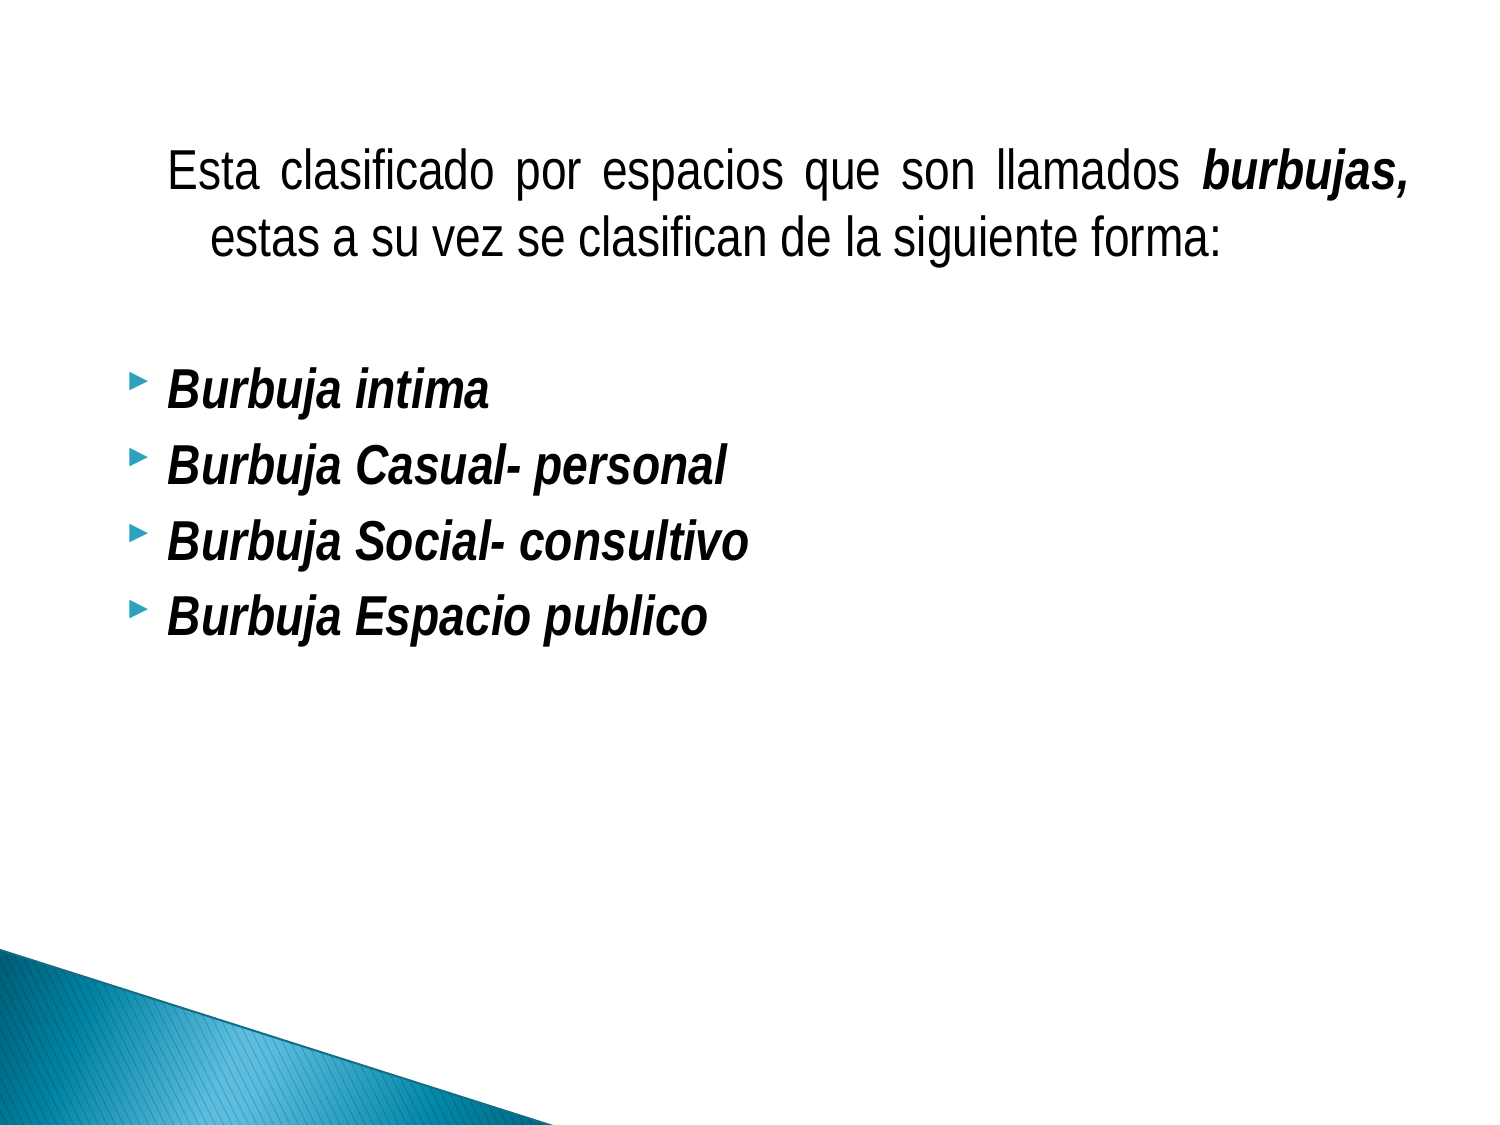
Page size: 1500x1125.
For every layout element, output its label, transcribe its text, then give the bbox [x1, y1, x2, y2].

list Esta clasificado por espacios que son llamados burbujas, estas a su vez se clasifican de la siguiente forma: Burbuja intima Burbuja Casual- personal Burbuja Social- consultivo Burbuja Espacio publico [75, 125, 1426, 1005]
